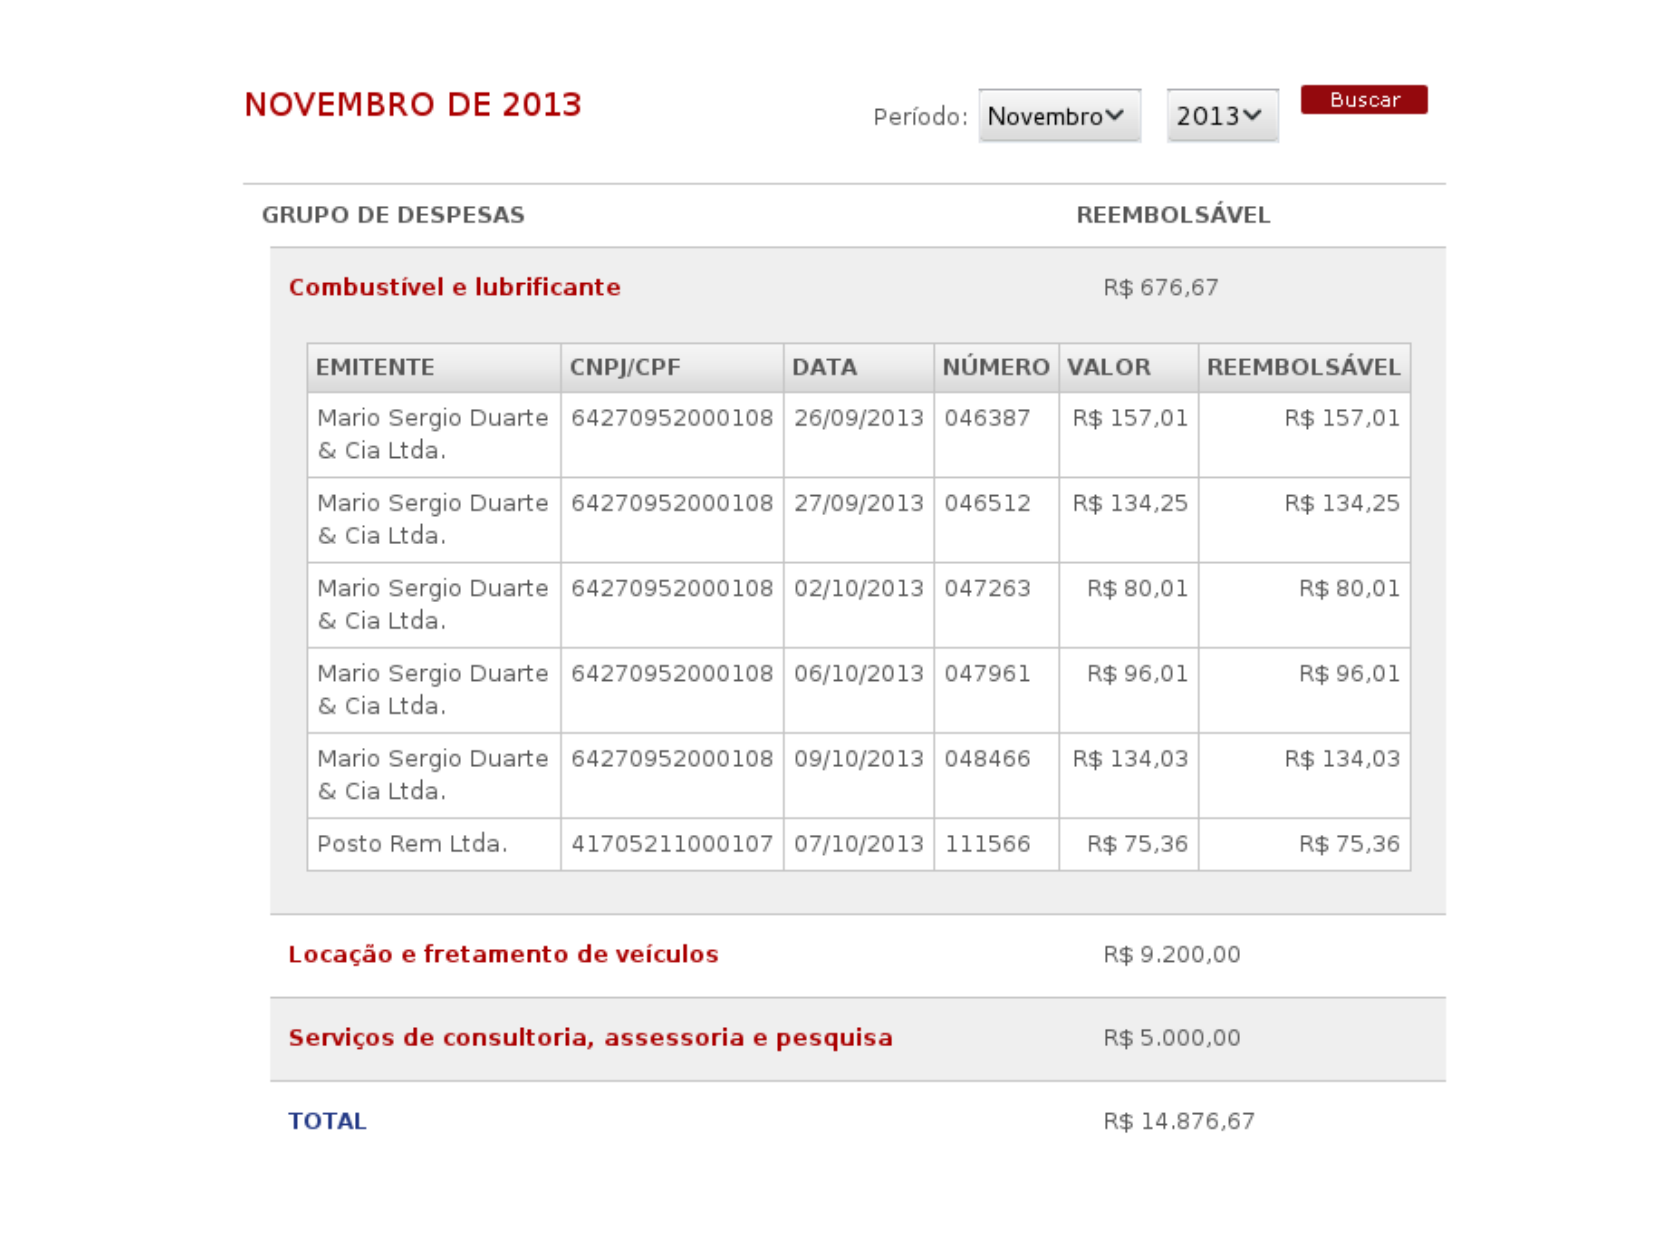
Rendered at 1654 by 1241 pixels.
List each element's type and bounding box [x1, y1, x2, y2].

picture [200, 51, 1499, 1182]
